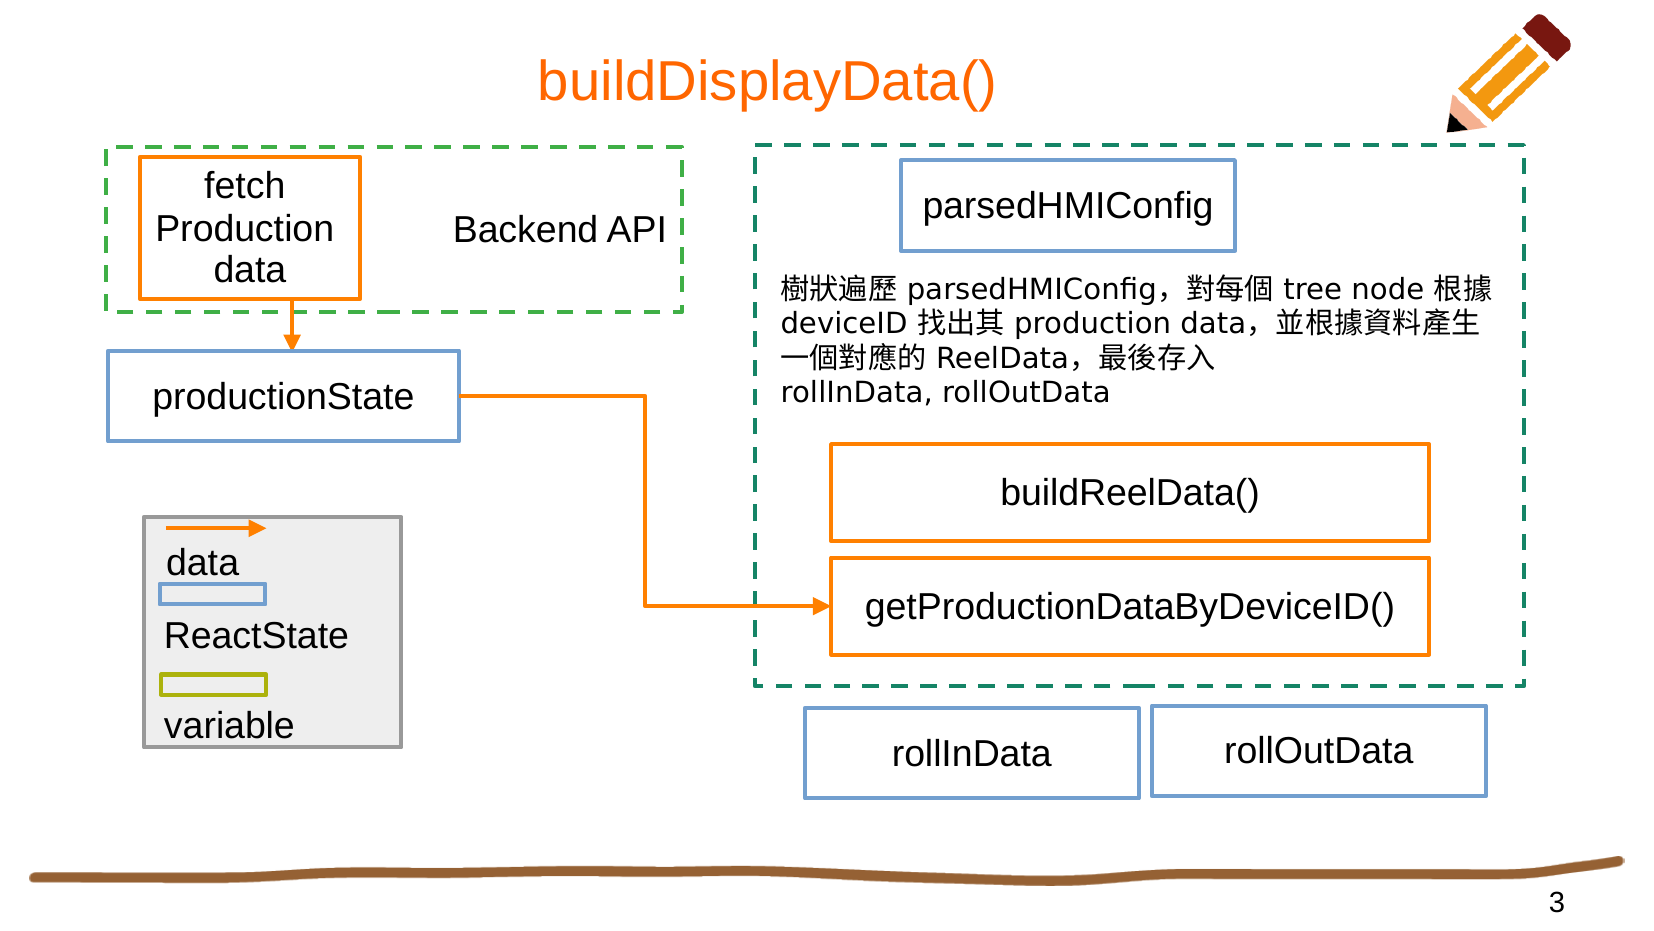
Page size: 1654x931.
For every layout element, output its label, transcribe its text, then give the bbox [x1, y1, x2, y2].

text_box getProductionDataByDeviceID() [831, 557, 1430, 655]
text_box data [151, 533, 264, 596]
text_box data [162, 586, 263, 596]
text_box rollOutData [1151, 705, 1486, 797]
text_box 樹狀遍歷 parsedHMIConfig，對每個 tree node 根據 deviceID 找出其 production data，並根據資料產生 一個對應的 ReelData，最後存入 rollInData, rollOutData [765, 265, 1524, 454]
text_box rollInData [805, 707, 1139, 799]
text_box parsedHMIConfig [901, 160, 1235, 251]
title buildDisplayData() [88, 29, 1447, 133]
text_box fetch Production data [139, 157, 361, 299]
text_box [163, 677, 264, 693]
text_box ReactState [149, 607, 385, 669]
text_box Backend API [105, 147, 682, 313]
picture [1446, 14, 1571, 133]
text_box [143, 516, 402, 748]
text_box [754, 145, 1524, 687]
text_box variable [149, 696, 385, 759]
text_box buildReelData() [831, 454, 1430, 542]
picture [29, 856, 1625, 886]
text_box productionState [108, 350, 460, 442]
